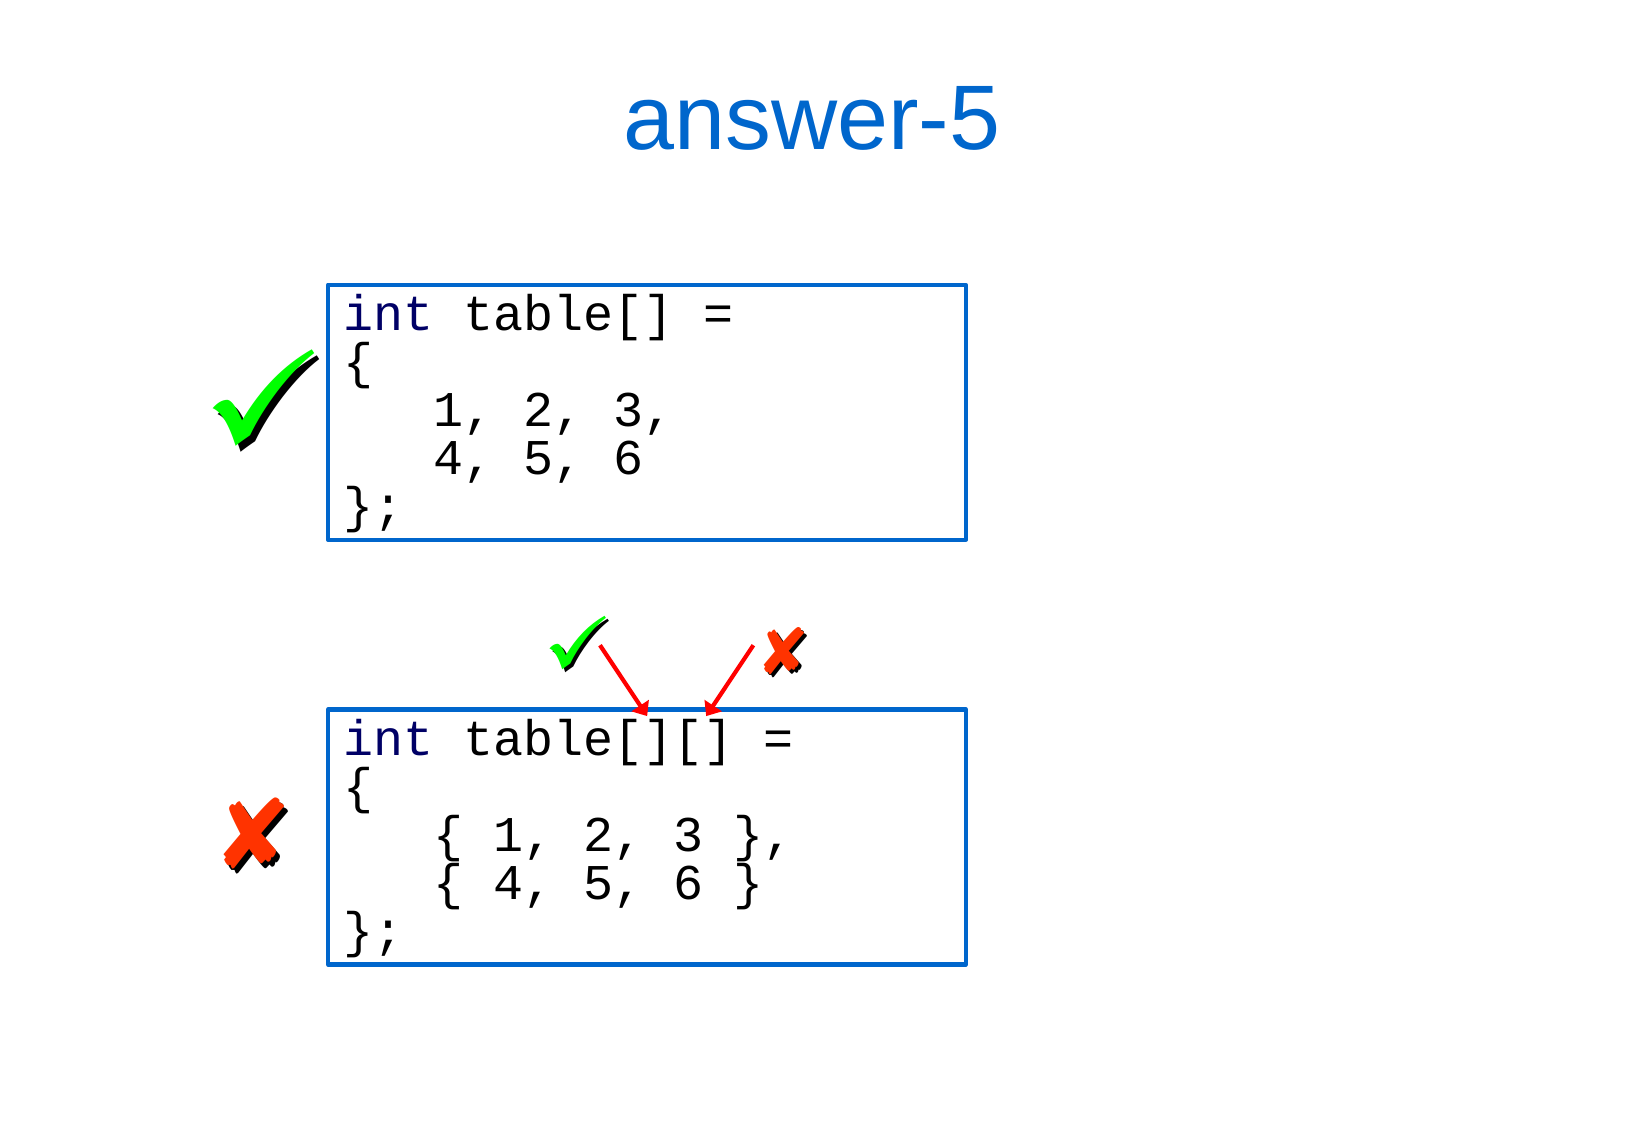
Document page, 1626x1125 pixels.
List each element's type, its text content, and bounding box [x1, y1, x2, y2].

text_box int table[] = { 1, 2, 3, 4, 5, 6 }; [328, 284, 966, 540]
text_box  [528, 589, 718, 705]
text_box int table[][] = { { 1, 2, 3 }, { 4, 5, 6 } }; [328, 709, 966, 965]
text_box  [197, 745, 341, 910]
text_box  [186, 308, 328, 503]
text_box  [741, 589, 885, 705]
title answer-5 [147, 29, 1477, 197]
